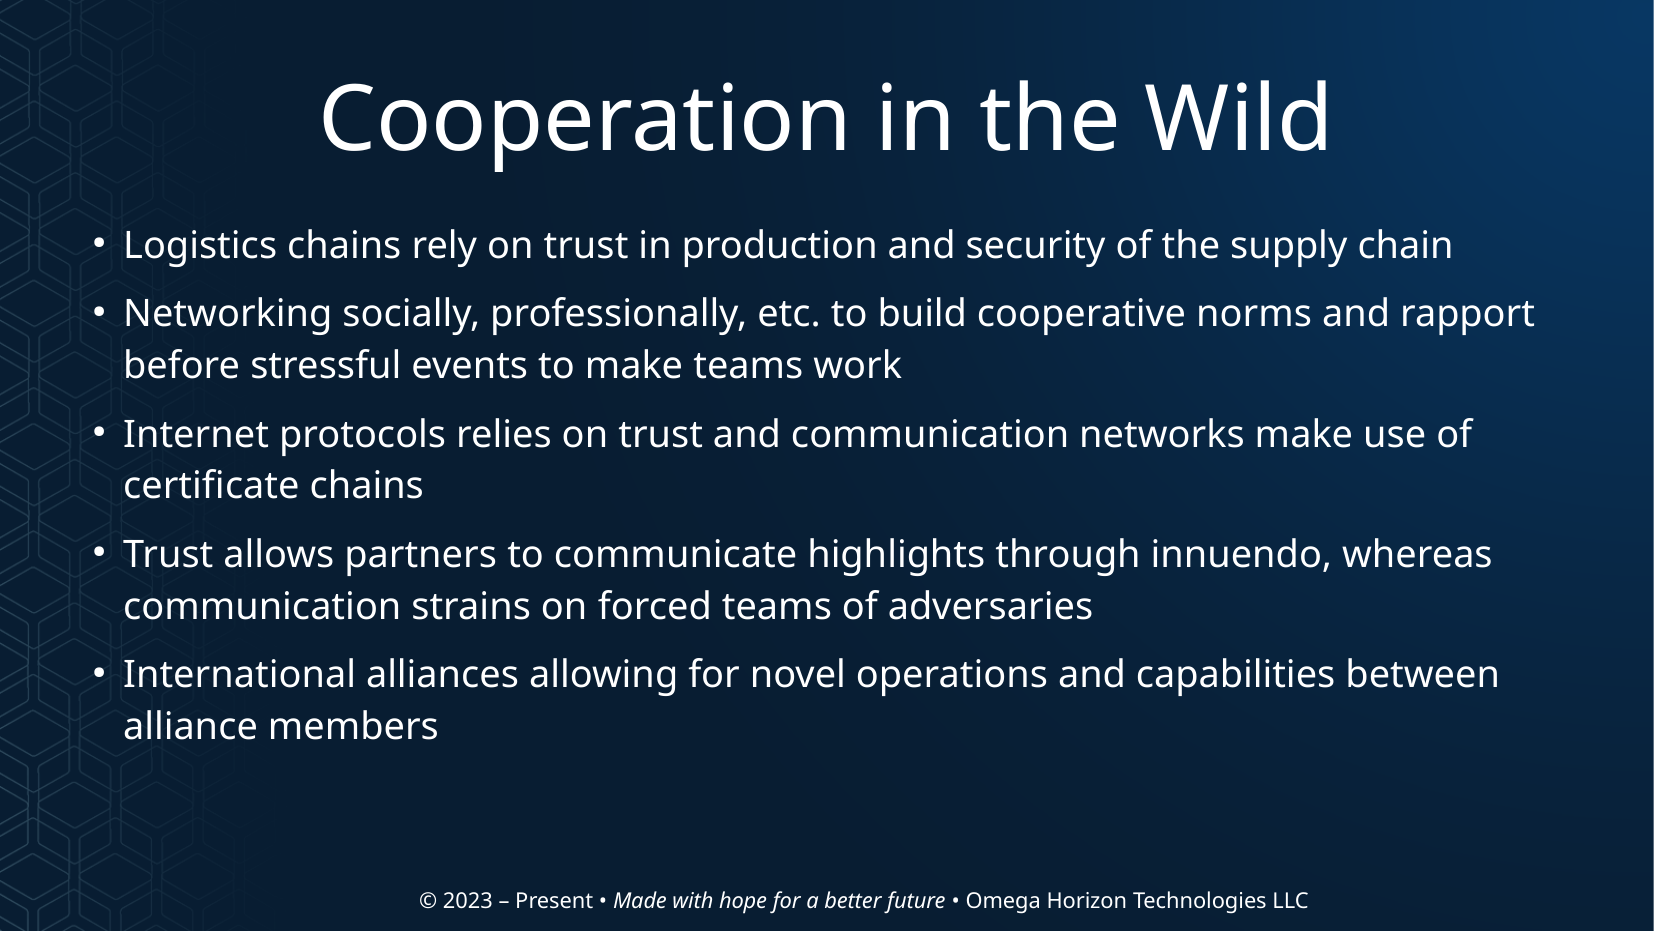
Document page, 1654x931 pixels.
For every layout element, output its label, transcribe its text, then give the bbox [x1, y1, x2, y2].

picture [0, 0, 1654, 931]
title Cooperation in the Wild [82, 37, 1571, 193]
list Logistics chains rely on trust in production and security of the supply chain Networking socially, professionally, etc. to build cooperative norms and rapport before stressful events to make teams work Internet protocols relies on trust and communication networks make use of certificate chains Trust allows partners to communicate highlights through innuendo, whereas communication strains on forced teams of adversaries International alliances allowing for novel operations and capabilities between alliance members [82, 217, 1571, 758]
